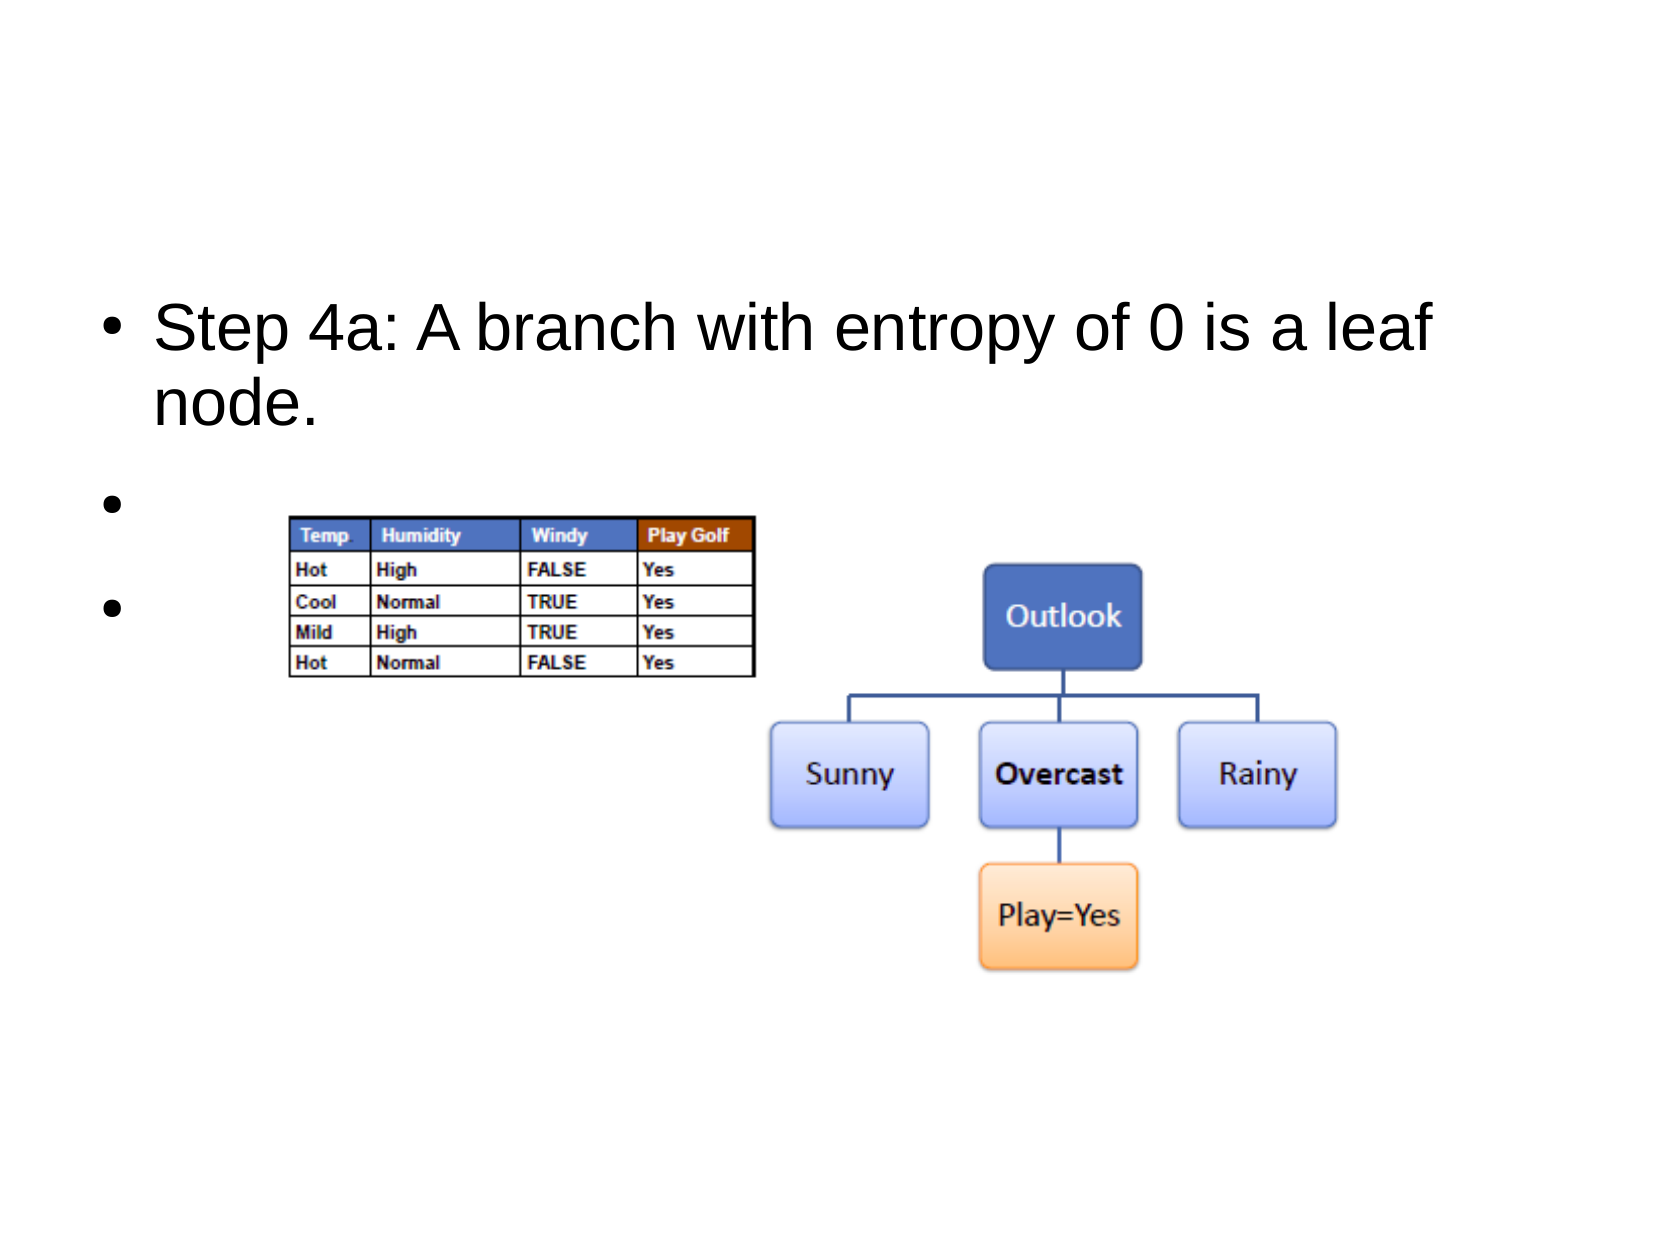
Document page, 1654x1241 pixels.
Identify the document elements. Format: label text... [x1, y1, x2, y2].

picture [271, 496, 1347, 983]
list Step 4a: A branch with entropy of 0 is a leaf node. [82, 290, 1571, 1010]
